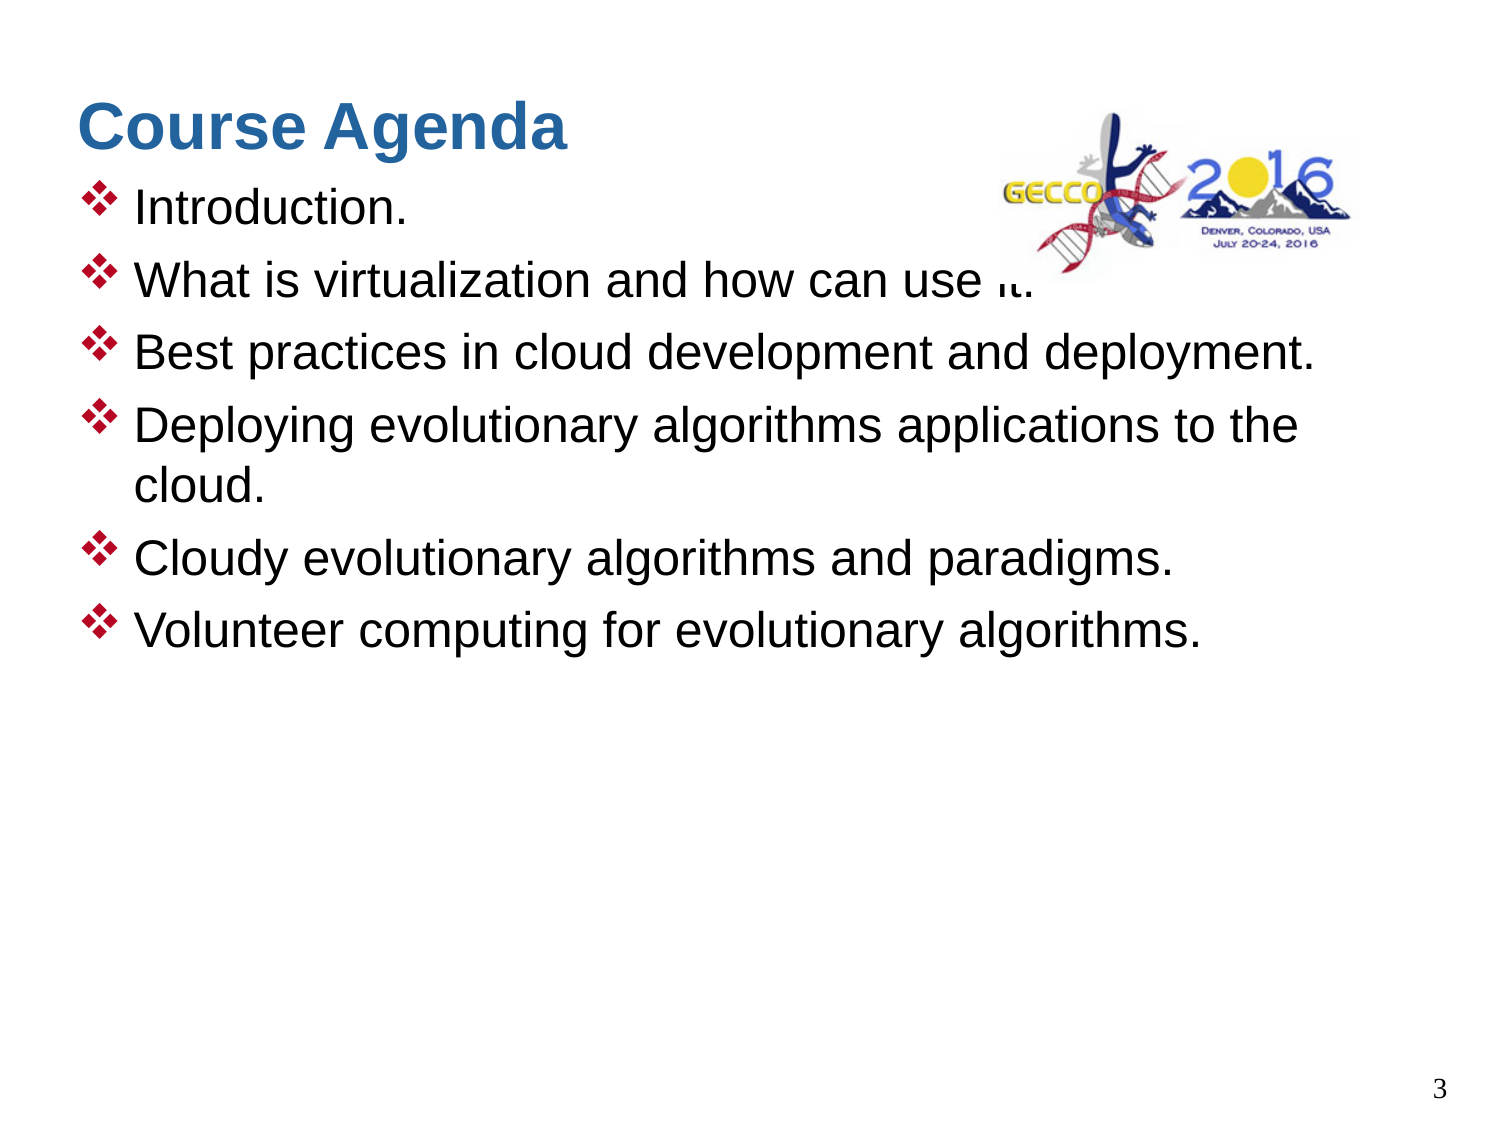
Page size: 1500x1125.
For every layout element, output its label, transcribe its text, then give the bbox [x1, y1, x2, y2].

picture [999, 99, 1360, 284]
text_box <número> [1436, 1037, 1463, 1113]
list Course Agenda Introduction. What is virtualization and how can use it. Best practices in cloud development and deployment. Deploying evolutionary algorithms applications to the cloud. Cloudy evolutionary algorithms and paradigms. Volunteer computing for evolutionary algorithms. [62, 75, 1436, 1125]
